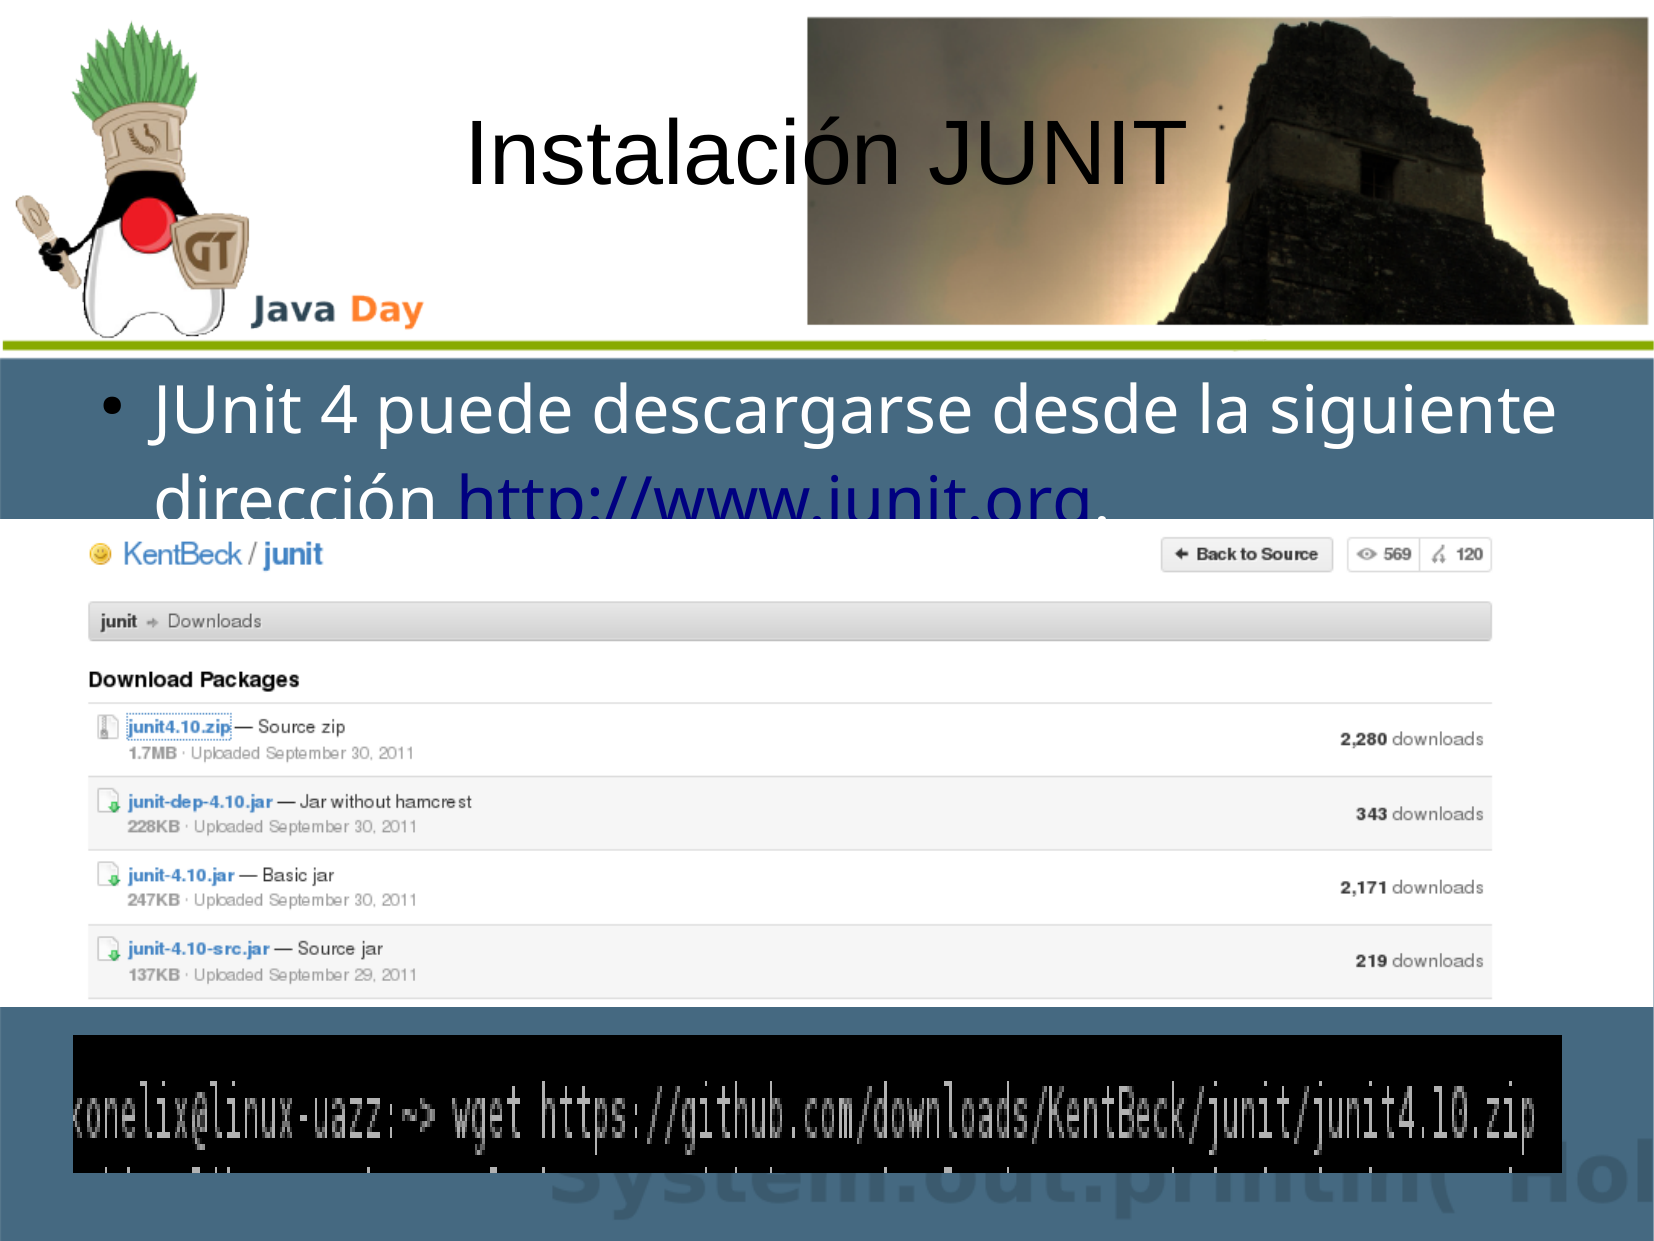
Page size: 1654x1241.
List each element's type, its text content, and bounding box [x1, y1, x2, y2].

title Instalación JUNIT [82, 49, 1571, 257]
list JUnit 4 puede descargarse desde la siguiente dirección http://www.junit.org. [82, 1007, 1571, 1182]
picture [0, 0, 1654, 1241]
list JUnit 4 puede descargarse desde la siguiente dirección http://www.junit.org. [82, 362, 1571, 519]
